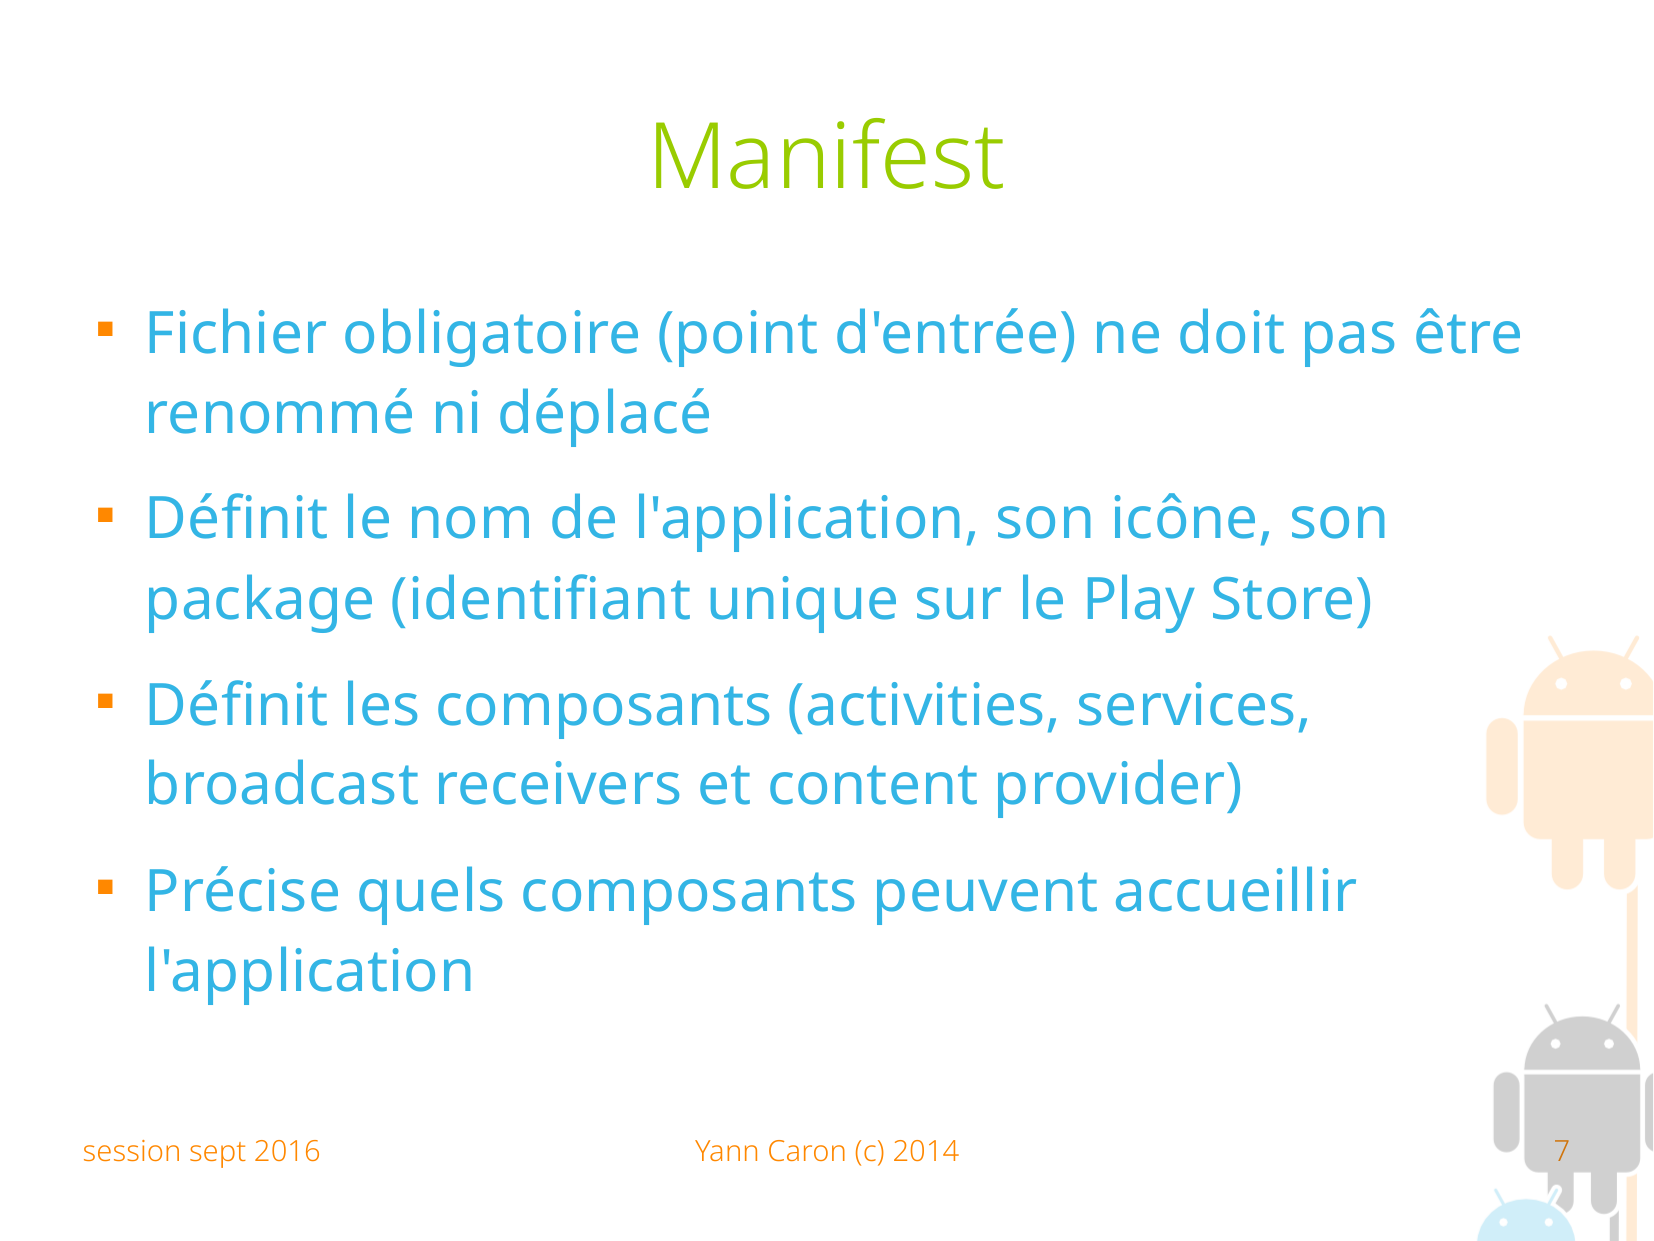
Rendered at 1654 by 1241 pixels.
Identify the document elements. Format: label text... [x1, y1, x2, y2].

list Fichier obligatoire (point d'entrée) ne doit pas être renommé ni déplacé Définit le nom de l'application, son icône, son package (identifiant unique sur le Play Store) Définit les composants (activities, services, broadcast receivers et content provider) Précise quels composants peuvent accueillir l'application [82, 290, 1571, 1010]
picture [240, 423, 1654, 1241]
title Manifest [82, 49, 1571, 257]
